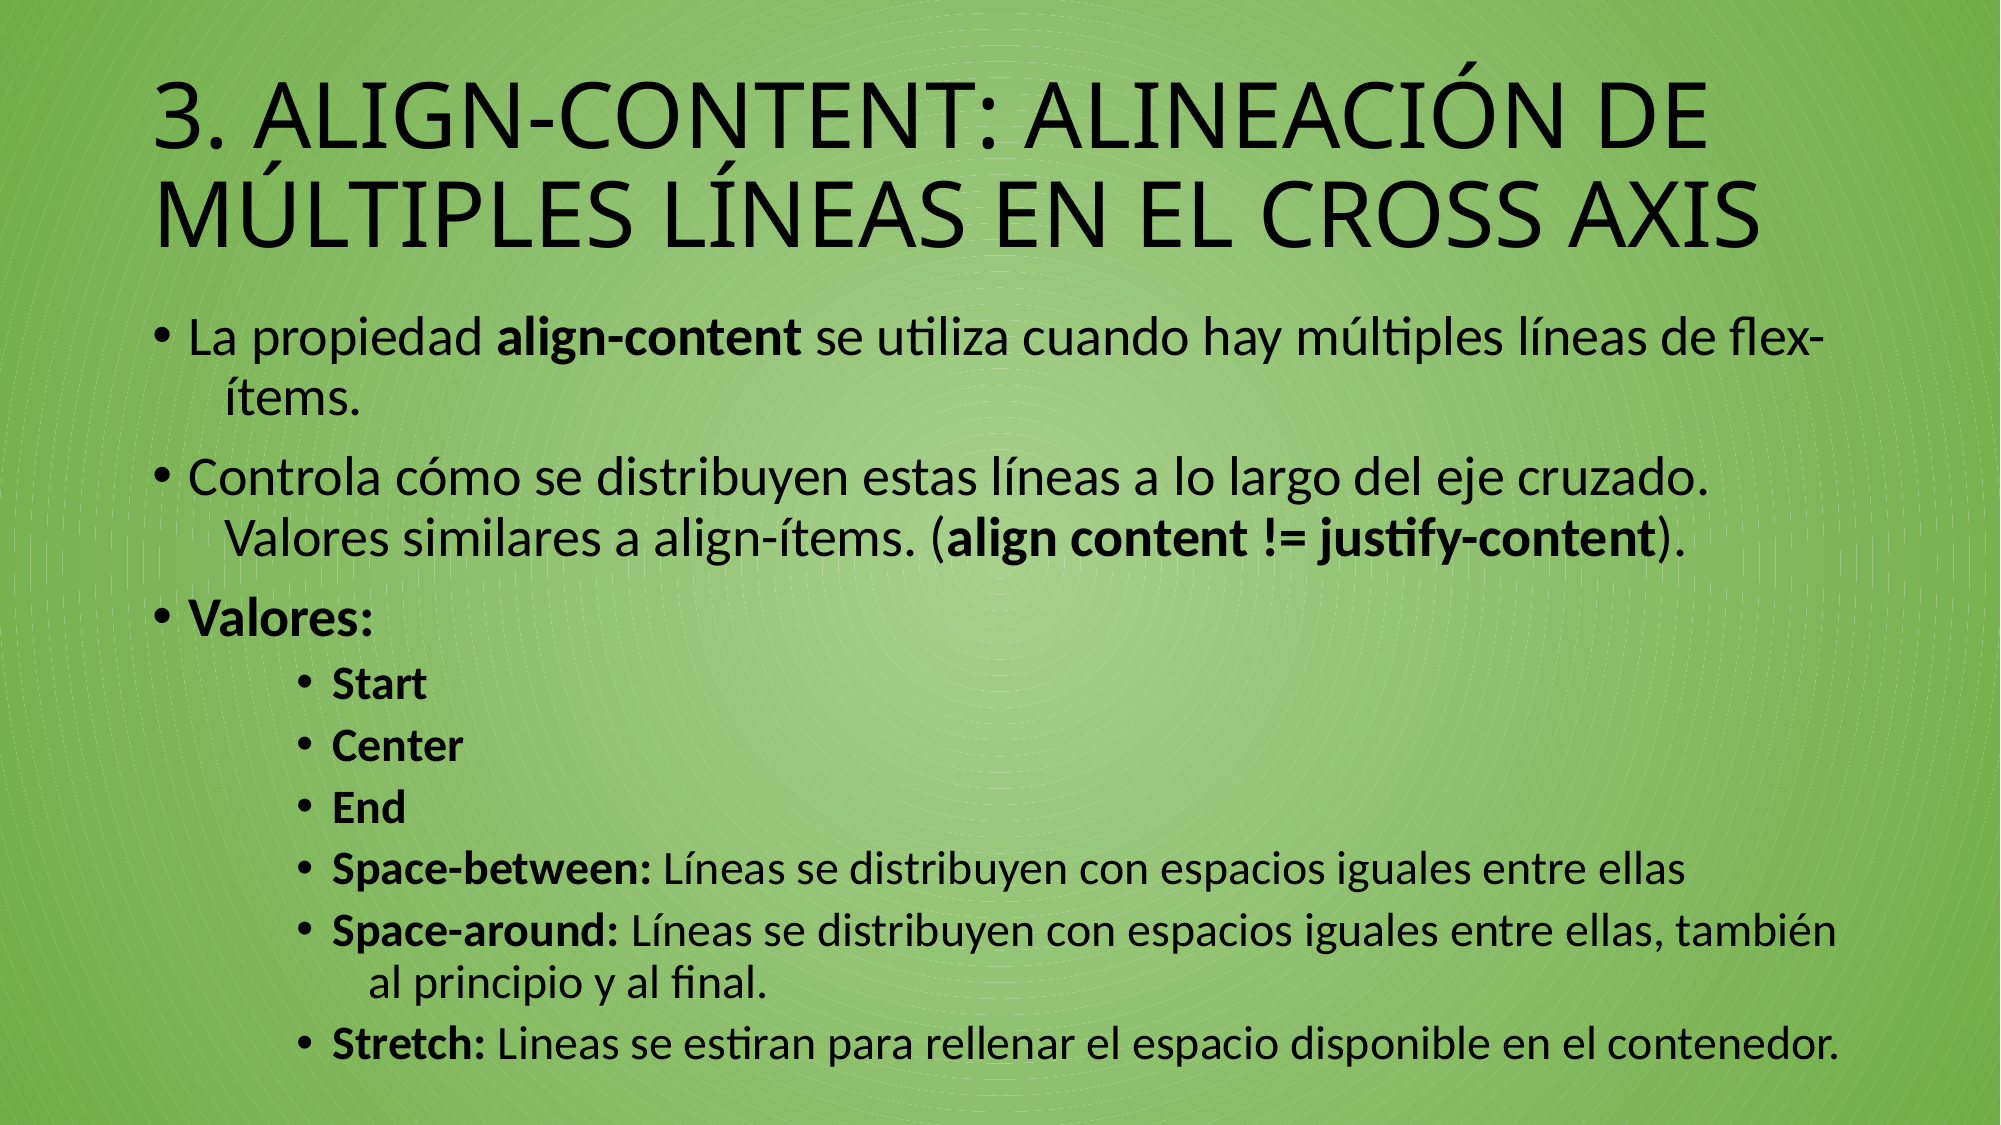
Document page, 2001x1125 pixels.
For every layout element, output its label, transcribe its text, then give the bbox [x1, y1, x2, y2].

title 3. ALIGN-CONTENT: ALINEACIÓN DE MÚLTIPLES LÍNEAS EN EL CROSS AXIS [137, 59, 1863, 278]
list La propiedad align-content se utiliza cuando hay múltiples líneas de flex-ítems. Controla cómo se distribuyen estas líneas a lo largo del eje cruzado. Valores similares a align-ítems. (align content != justify-content). Valores: Start Center End Space-between: Líneas se distribuyen con espacios iguales entre ellas Space-around: Líneas se distribuyen con espacios iguales entre ellas, también al principio y al final. Stretch: Lineas se estiran para rellenar el espacio disponible en el contenedor. [137, 299, 1863, 1125]
